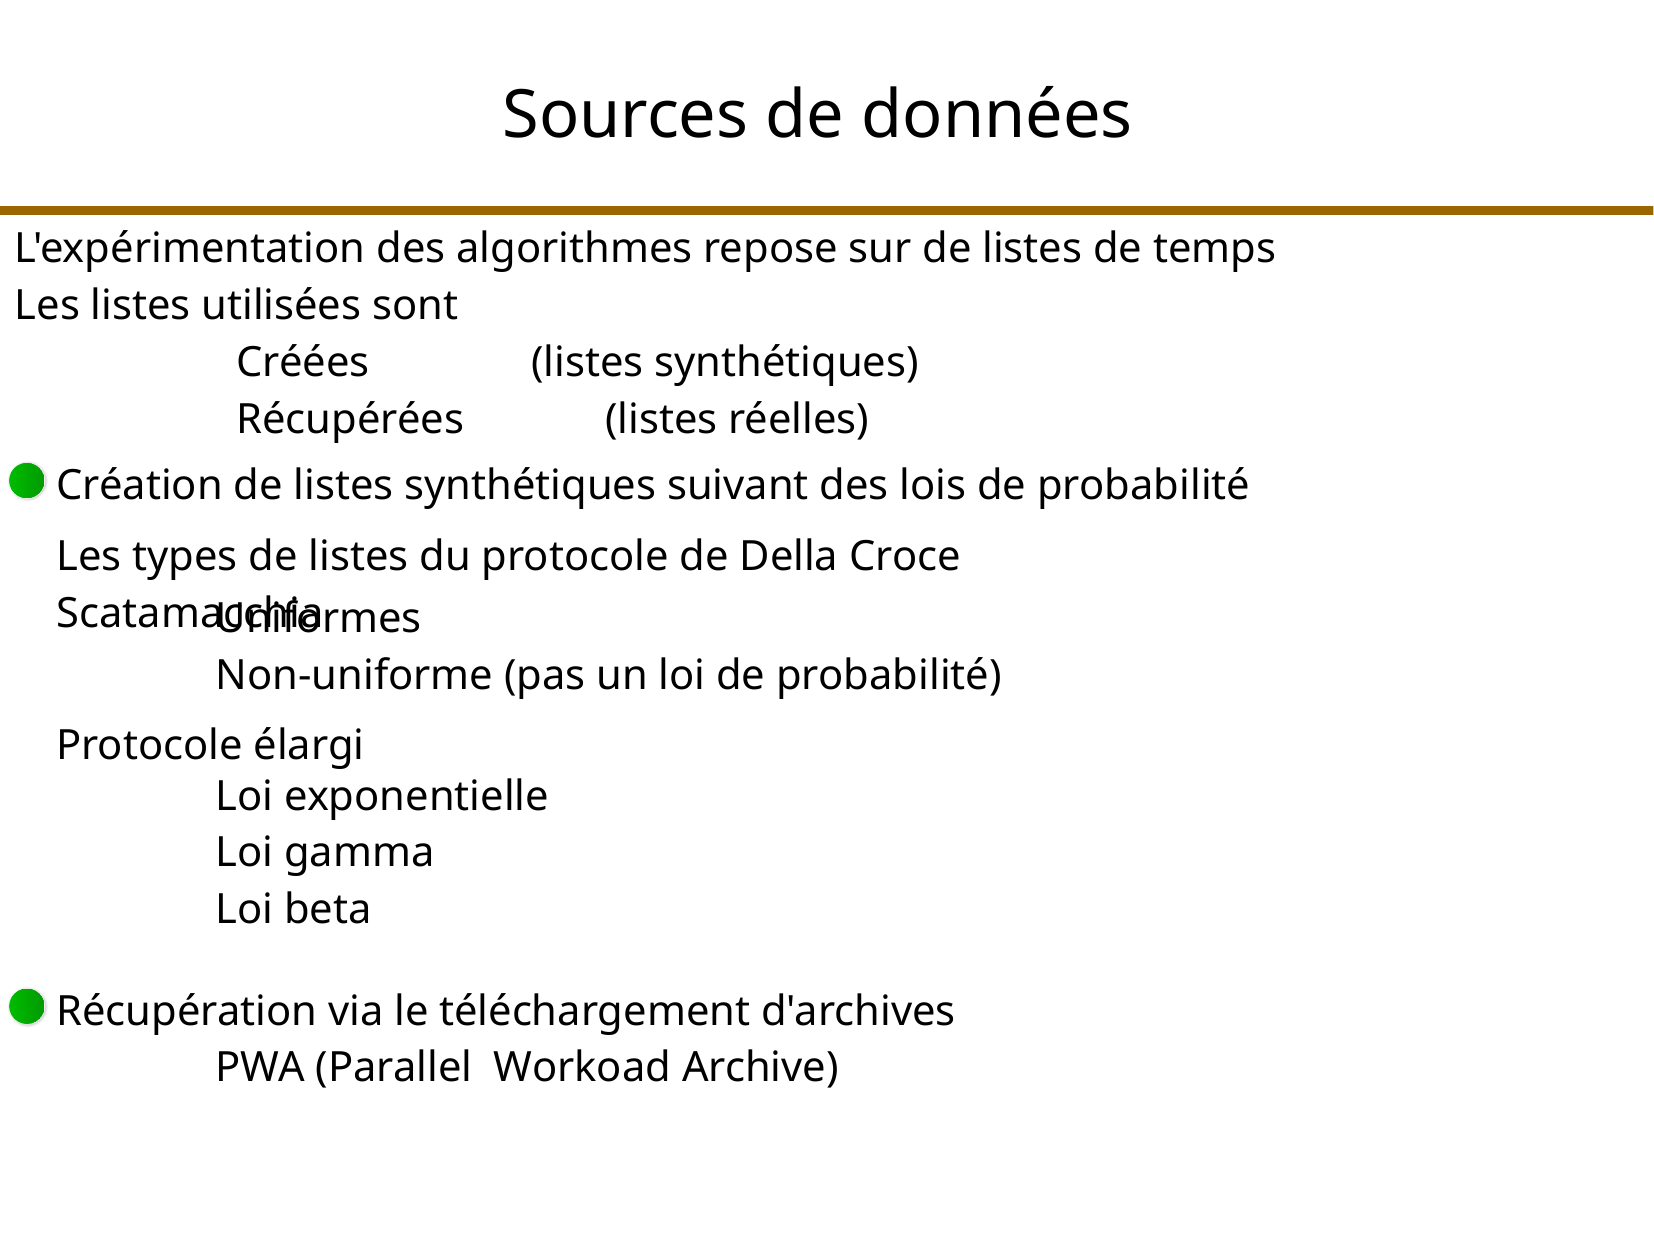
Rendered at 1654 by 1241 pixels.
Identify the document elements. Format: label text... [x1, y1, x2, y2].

text_box Protocole élargi [41, 707, 1241, 770]
picture [6, 986, 41, 1028]
text_box L'expérimentation des algorithmes repose sur de listes de temps Les listes utilisées sont Créées (listes synthétiques) Récupérées (listes réelles) [0, 210, 1654, 465]
text_box Loi exponentielle Loi gamma Loi beta [200, 757, 1093, 916]
text_box Les types de listes du protocole de Della Croce Scatamacchia [41, 518, 1241, 581]
picture [6, 465, 41, 503]
text_box Création de listes synthétiques suivant des lois de probabilité [41, 465, 1619, 511]
text_box Uniformes Non-uniforme (pas un loi de probabilité) [200, 581, 1093, 691]
text_box Récupération via le téléchargement d'archives [41, 973, 1619, 1036]
title Sources de données [82, 41, 1571, 181]
text_box PWA (Parallel Workoad Archive) [200, 1029, 1093, 1140]
